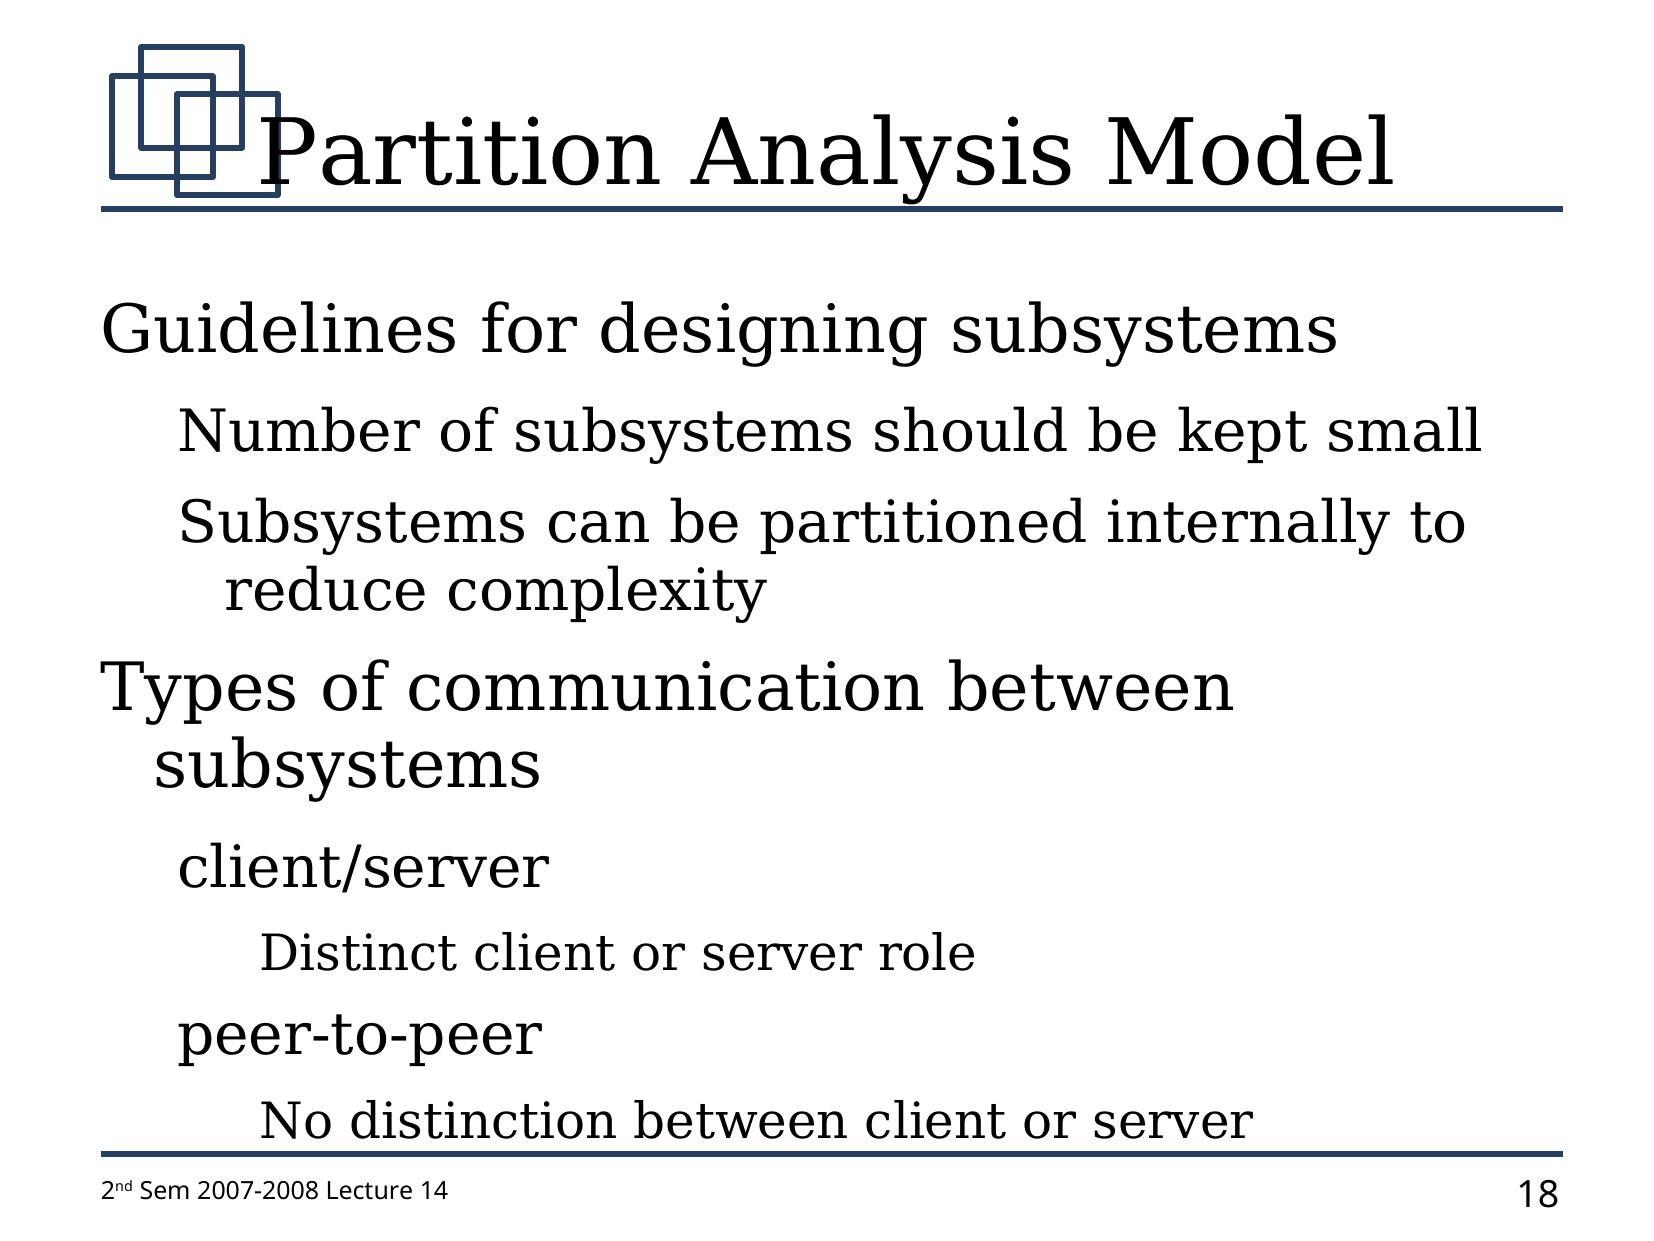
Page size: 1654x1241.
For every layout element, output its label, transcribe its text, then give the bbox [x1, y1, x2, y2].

list Guidelines for designing subsystems Number of subsystems should be kept small Subsystems can be partitioned internally to reduce complexity Types of communication between subsystems client/server Distinct client or server role peer-to-peer No distinction between client or server [82, 290, 1571, 1150]
title Partition Analysis Model [82, 49, 1571, 257]
